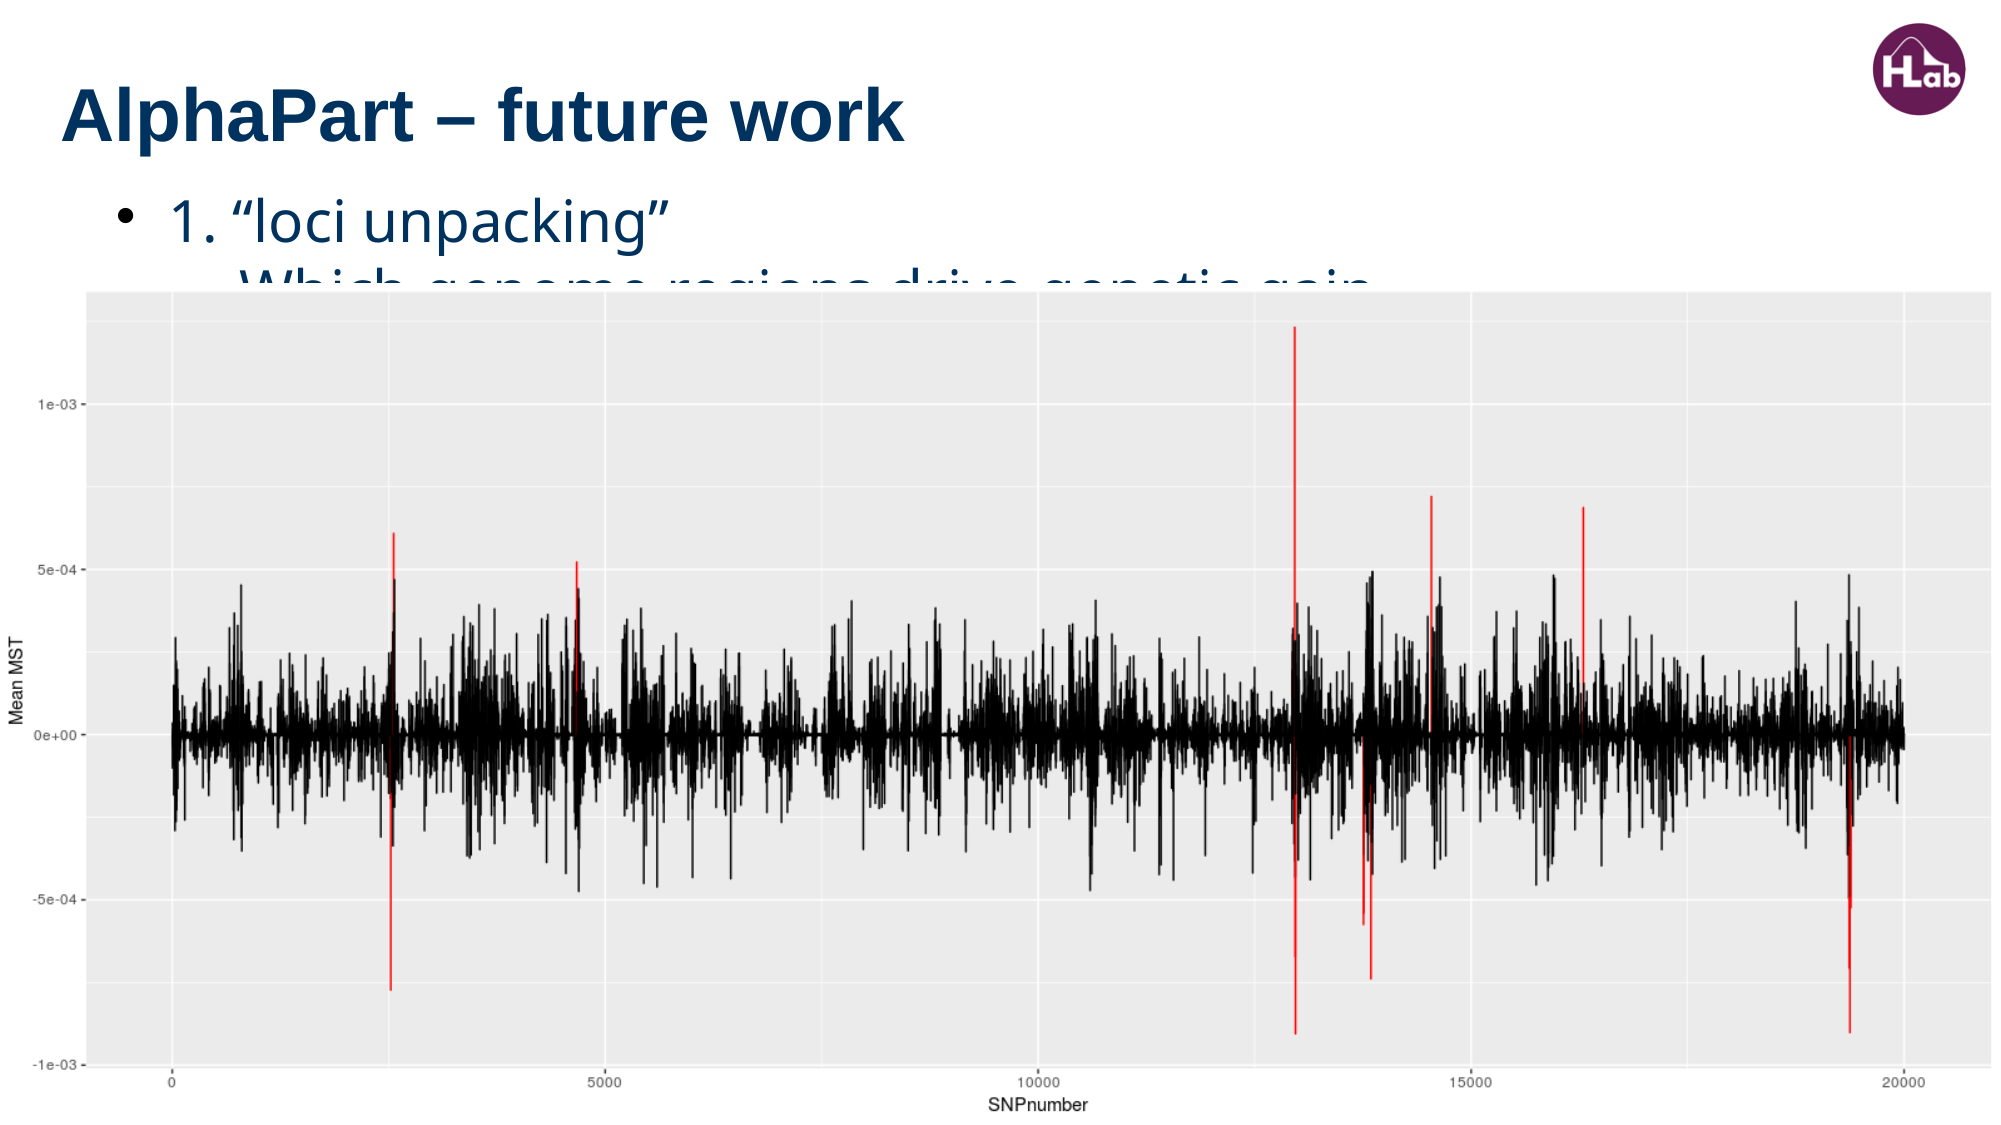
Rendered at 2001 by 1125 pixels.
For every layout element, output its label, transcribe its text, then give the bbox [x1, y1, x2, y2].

text_box AlphaPart – future work [45, 59, 1926, 166]
text_box 1. “loci unpacking” Which genome regions drive genetic gain Sources of haplotypes / alleles [83, 176, 1966, 283]
picture [0, 283, 2000, 1125]
picture [1872, 21, 1966, 116]
